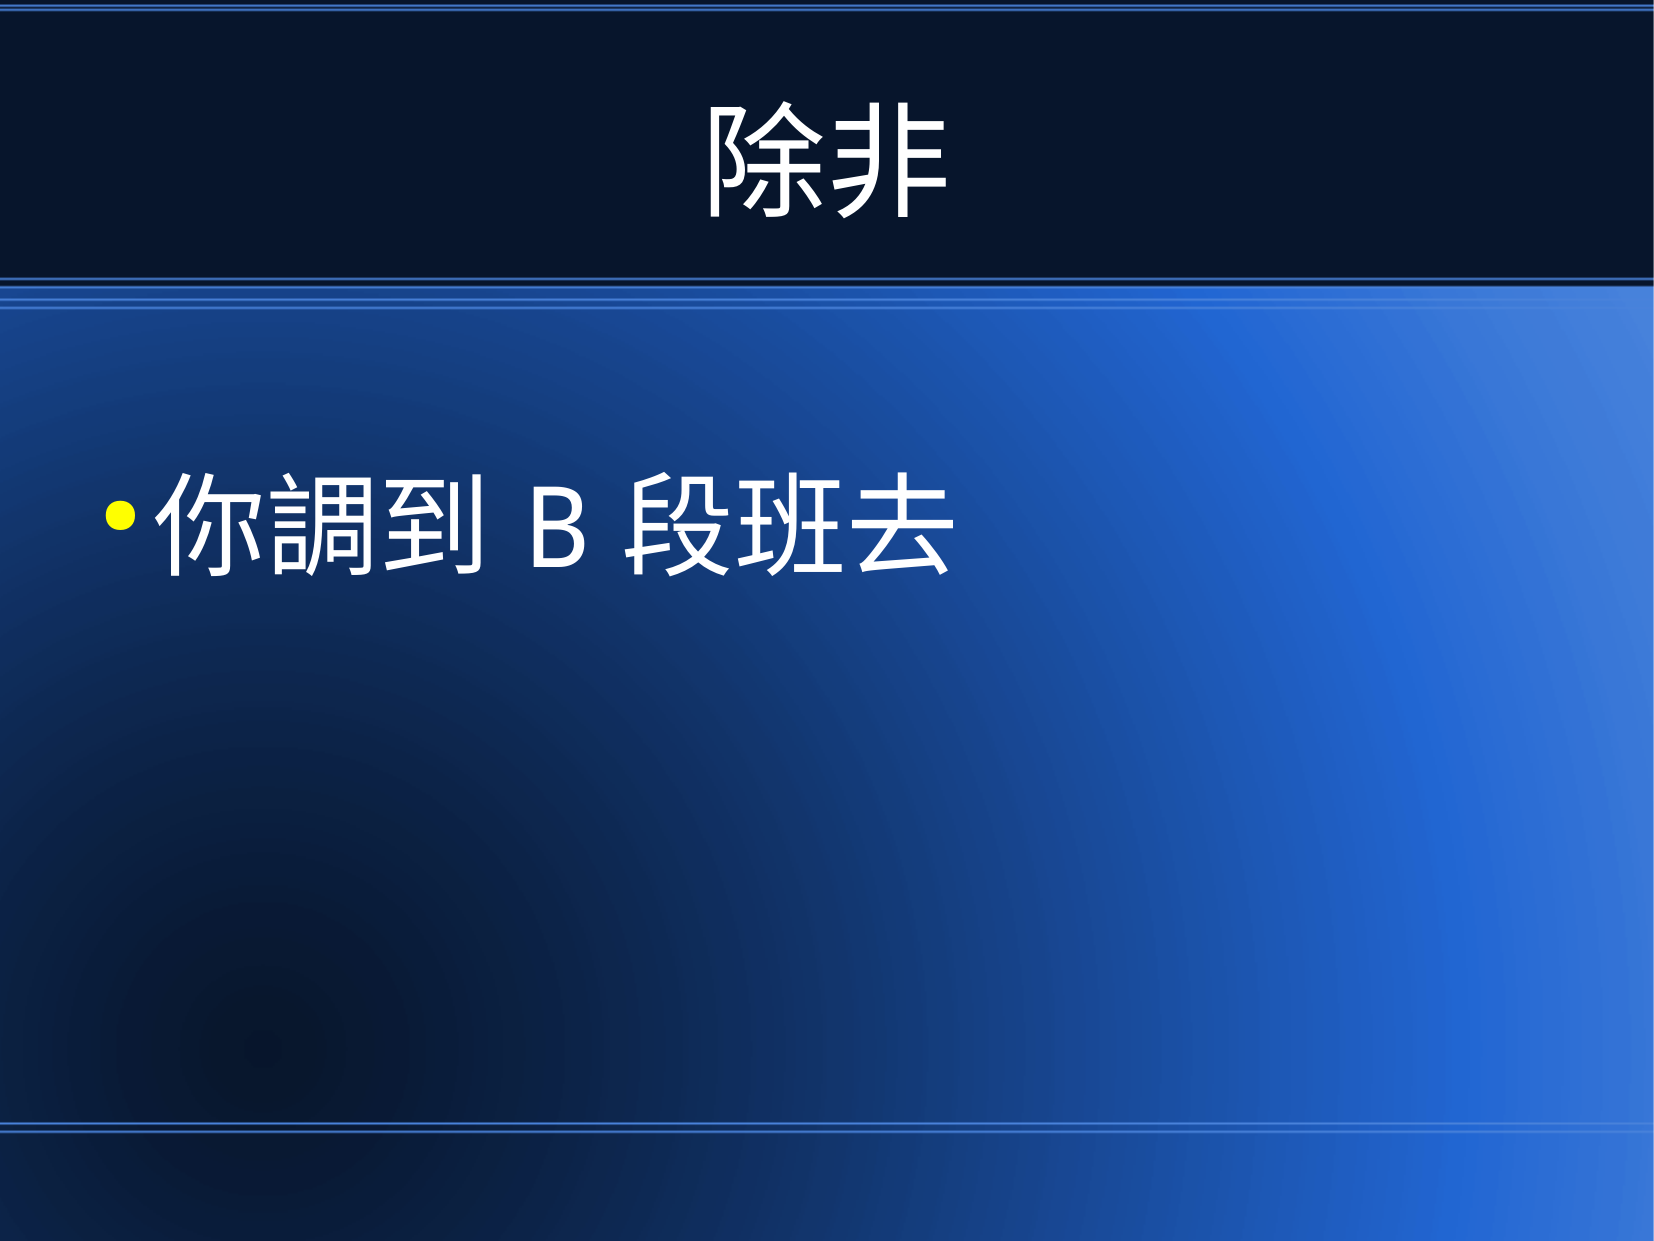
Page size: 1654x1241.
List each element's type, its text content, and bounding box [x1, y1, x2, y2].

title 除非 [82, 49, 1571, 257]
list 你調到B段班去 [82, 355, 1571, 1241]
picture [0, 0, 1654, 1241]
